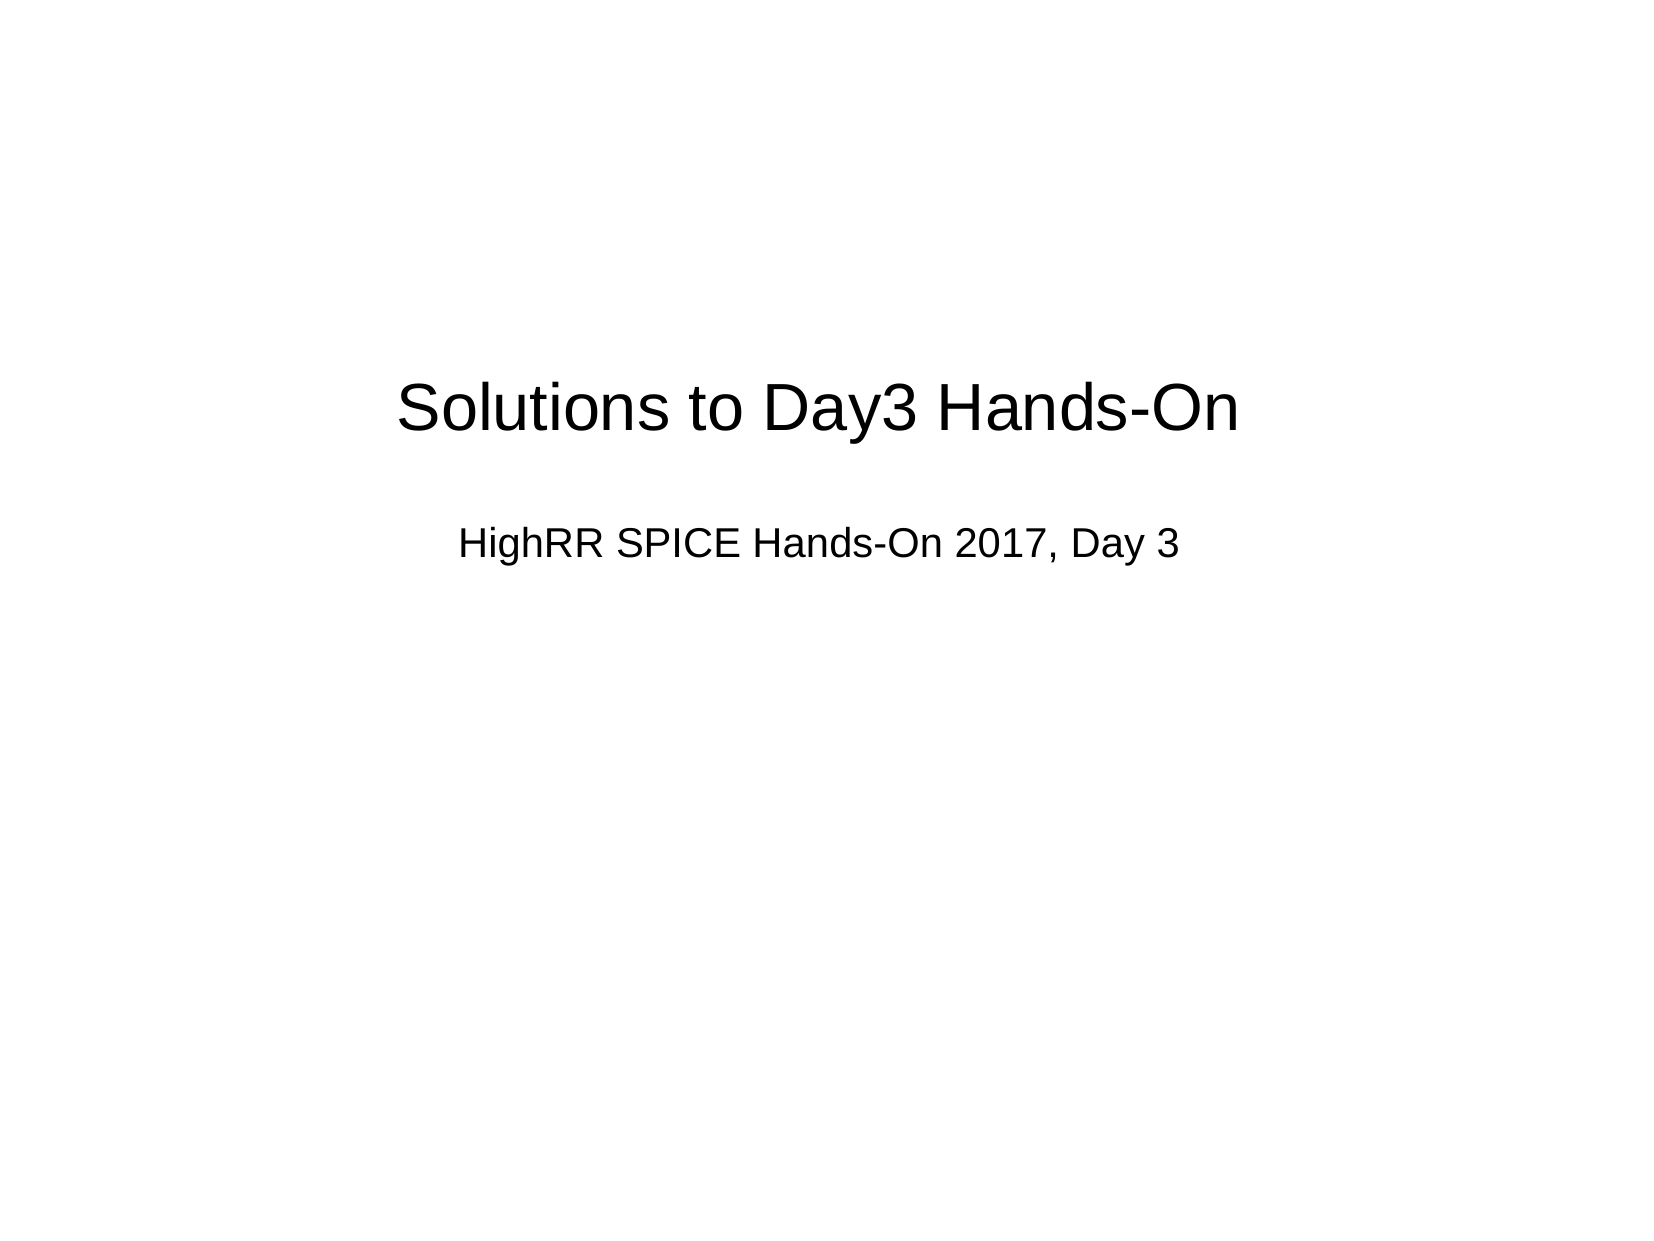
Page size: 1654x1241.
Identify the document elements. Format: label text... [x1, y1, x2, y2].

subtitle Solutions to Day3 Hands-On HighRR SPICE Hands-On 2017, Day 3 [75, 317, 1564, 619]
